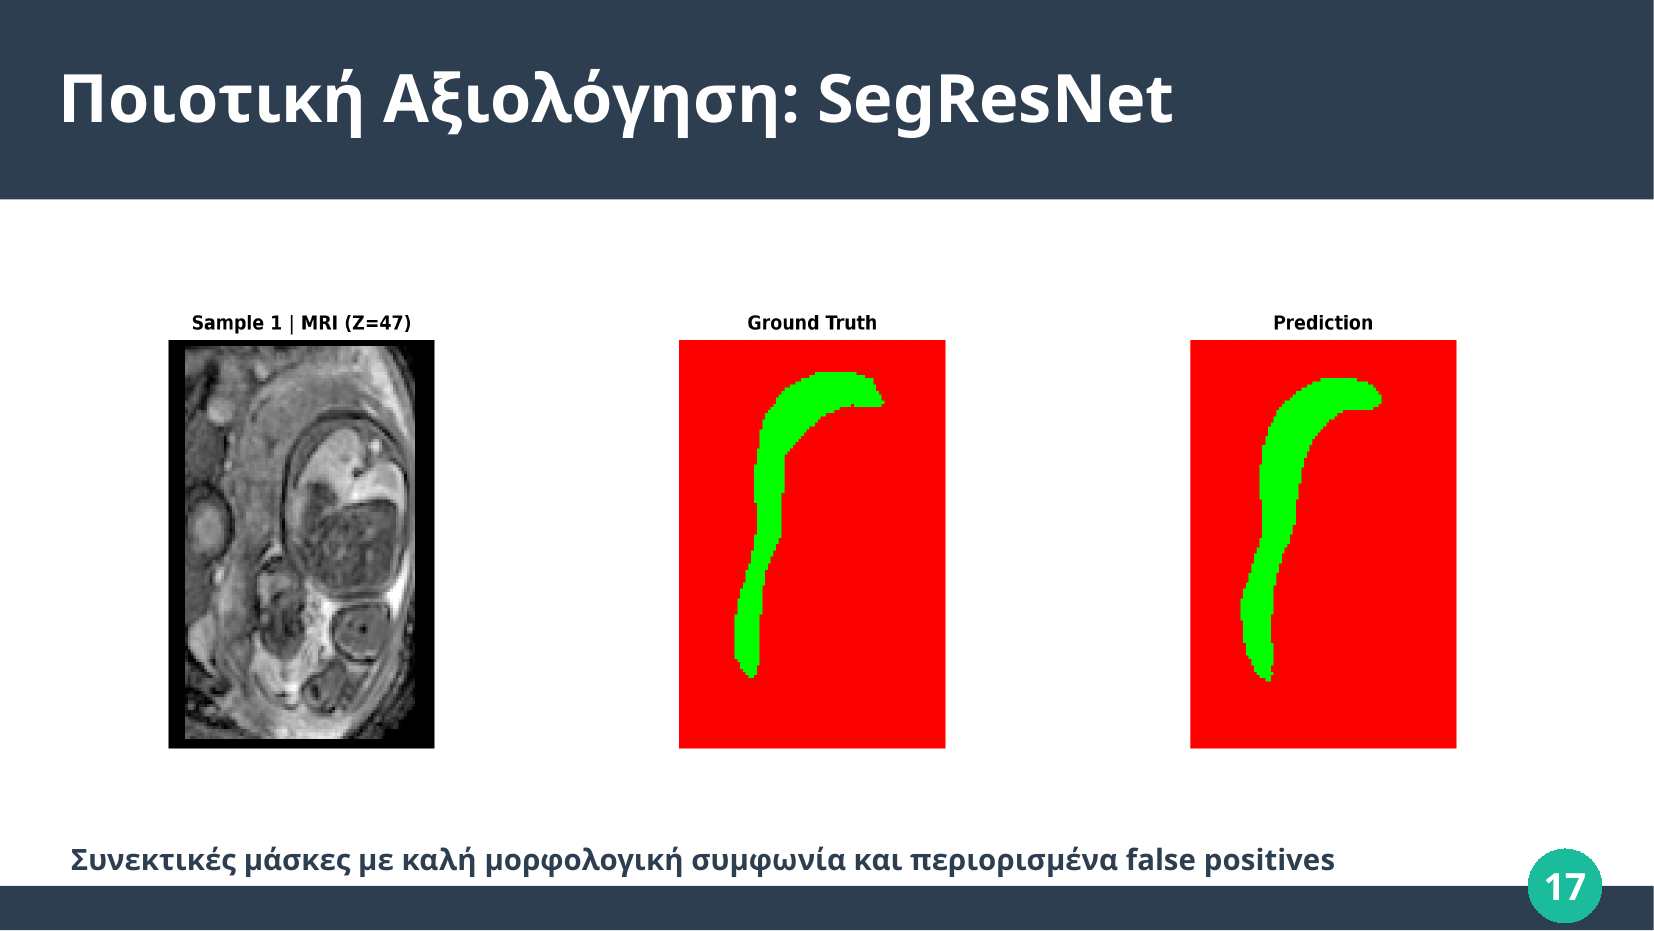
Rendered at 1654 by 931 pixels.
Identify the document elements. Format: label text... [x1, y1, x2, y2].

title Ποιοτική Αξιολόγηση: SegResNet [59, 37, 1595, 156]
picture [159, 302, 1465, 756]
list Συνεκτικές μάσκες με καλή μορφολογική συμφωνία και περιορισμένα false positives [70, 838, 1583, 880]
